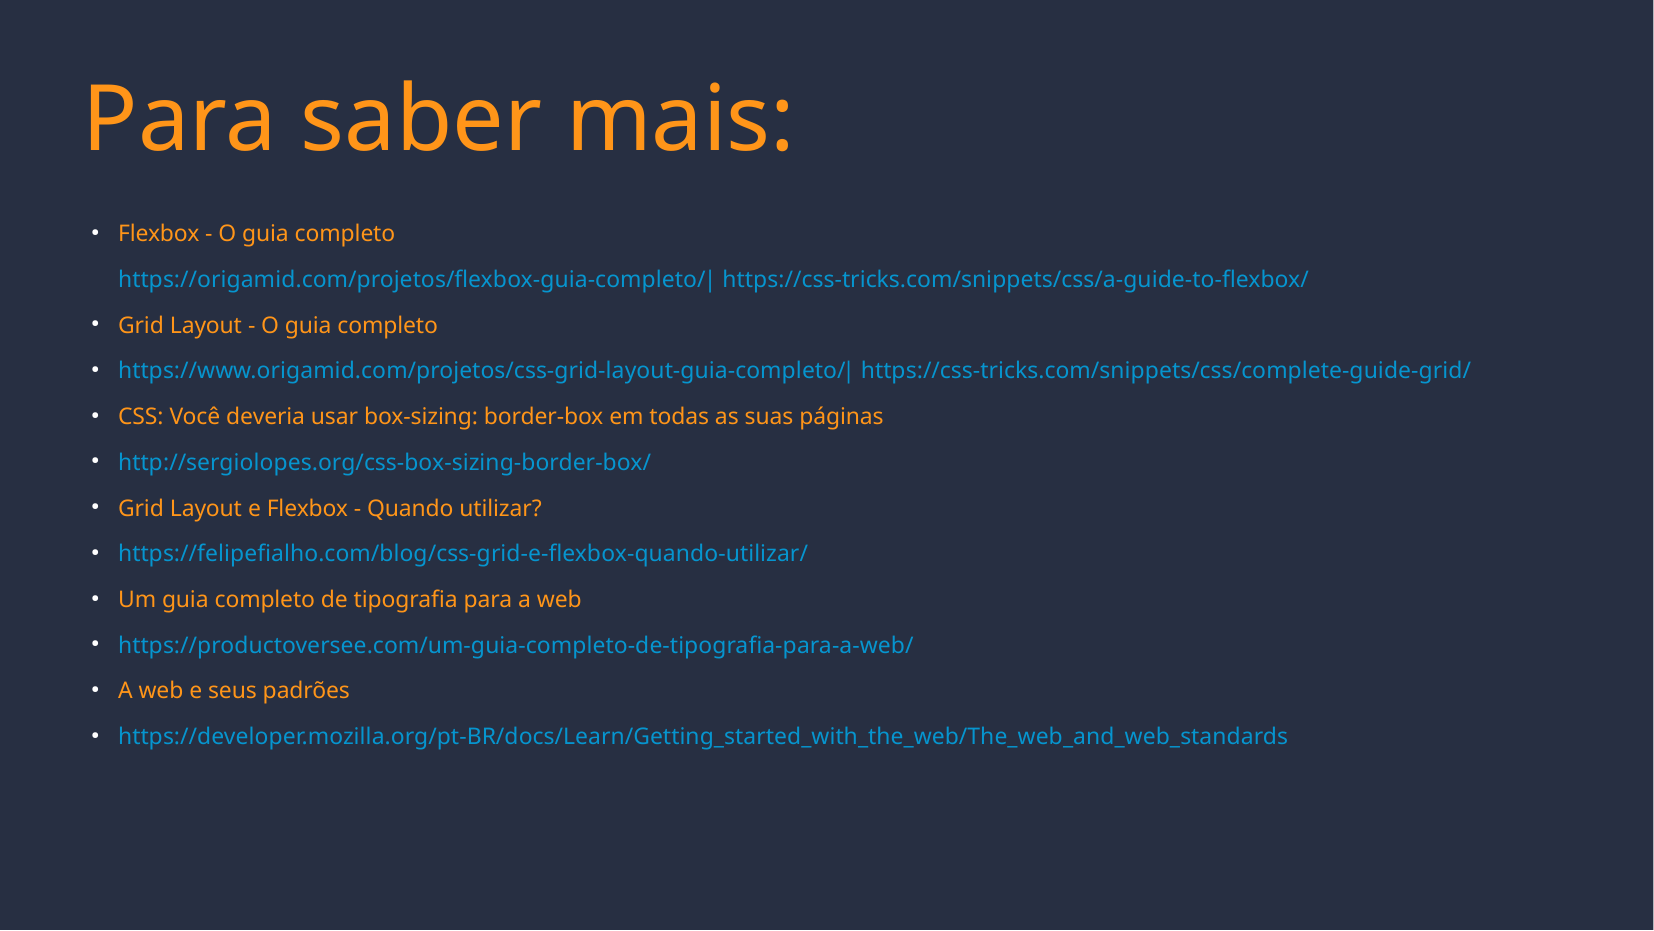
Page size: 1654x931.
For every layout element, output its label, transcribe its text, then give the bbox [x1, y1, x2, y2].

title Para saber mais: [82, 37, 1571, 193]
list Flexbox - O guia completo https://origamid.com/projetos/flexbox-guia-completo/ | https://css-tricks.com/snippets/css/a-guide-to-flexbox/ Grid Layout - O guia completo https://www.origamid.com/projetos/css-grid-layout-guia-completo/ | https://css-tricks.com/snippets/css/complete-guide-grid/ CSS: Você deveria usar box-sizing: border-box em todas as suas páginas http://sergiolopes.org/css-box-sizing-border-box/ Grid Layout e Flexbox - Quando utilizar? https://felipefialho.com/blog/css-grid-e-flexbox-quando-utilizar/ Um guia completo de tipografia para a web https://productoversee.com/um-guia-completo-de-tipografia-para-a-web/ A web e seus padrões https://developer.mozilla.org/pt-BR/docs/Learn/Getting_started_with_the_web/The_web_and_web_standards [82, 217, 1571, 758]
